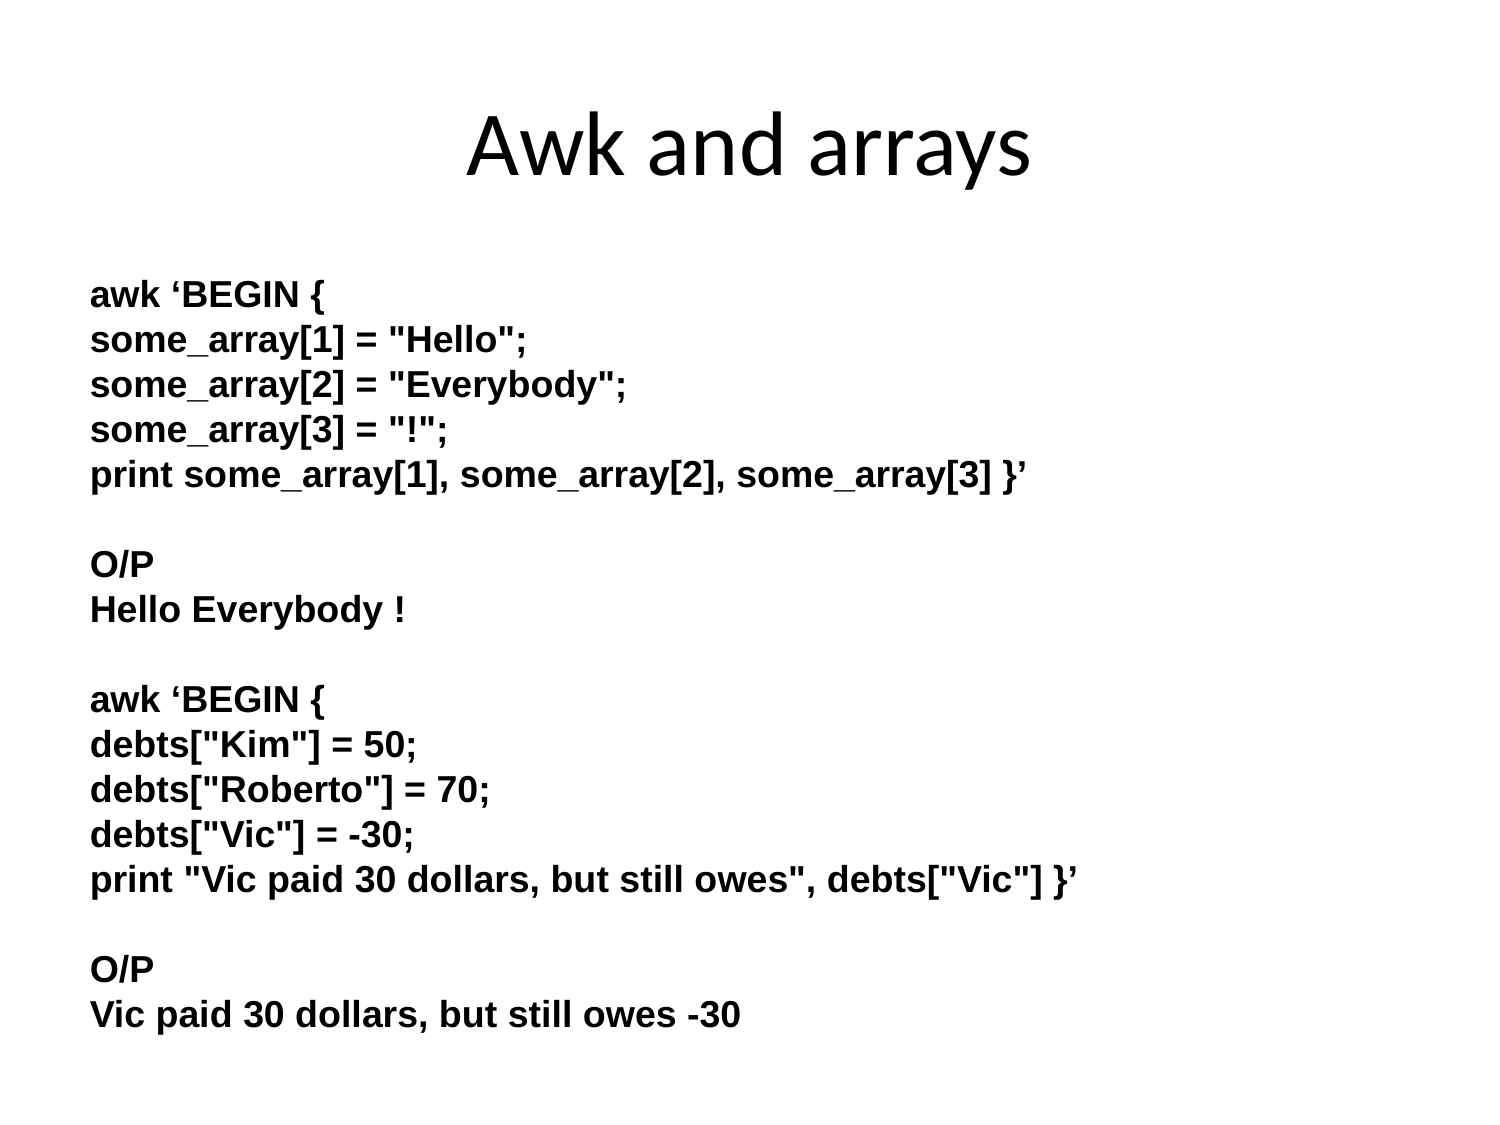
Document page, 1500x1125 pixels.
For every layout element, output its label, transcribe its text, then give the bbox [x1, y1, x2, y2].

text_box awk ‘BEGIN { some_array[1] = "Hello"; some_array[2] = "Everybody"; some_array[3] = "!"; print some_array[1], some_array[2], some_array[3] }’ O/P Hello Everybody ! awk ‘BEGIN { debts["Kim"] = 50; debts["Roberto"] = 70; debts["Vic"] = -30; print "Vic paid 30 dollars, but still owes", debts["Vic"] }’ O/P Vic paid 30 dollars, but still owes -30 [75, 262, 1425, 1005]
text_box Awk and arrays [75, 45, 1425, 233]
